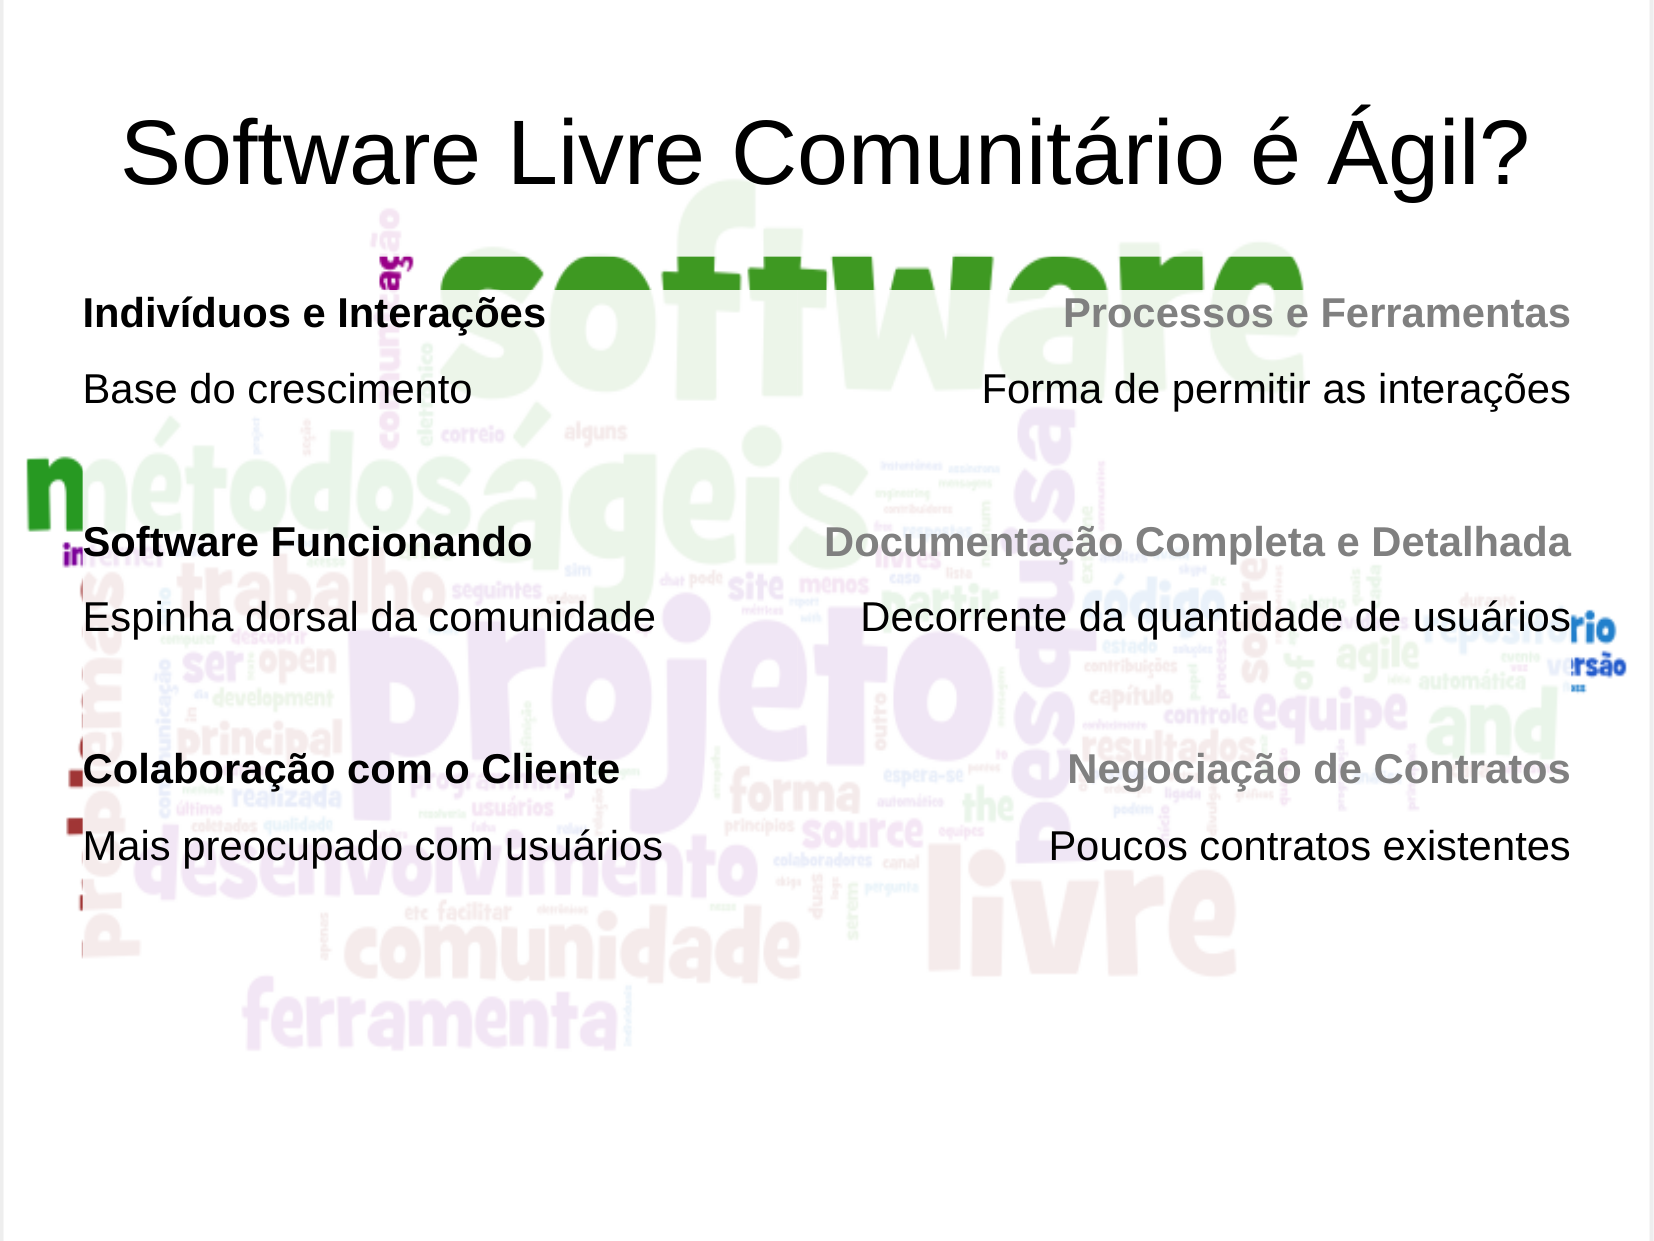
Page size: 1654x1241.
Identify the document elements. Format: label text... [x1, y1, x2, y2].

title Software Livre Comunitário é Ágil? [82, 49, 1571, 257]
list Processos e Ferramentas Forma de permitir as interações Documentação Completa e Detalhada Decorrente da quantidade de usuários Negociação de Contratos Poucos contratos existentes [797, 290, 1572, 1094]
list Indivíduos e Interações Base do crescimento Software Funcionando Espinha dorsal da comunidade Colaboração com o Cliente Mais preocupado com usuários [82, 290, 798, 1109]
picture [0, 0, 1654, 1241]
